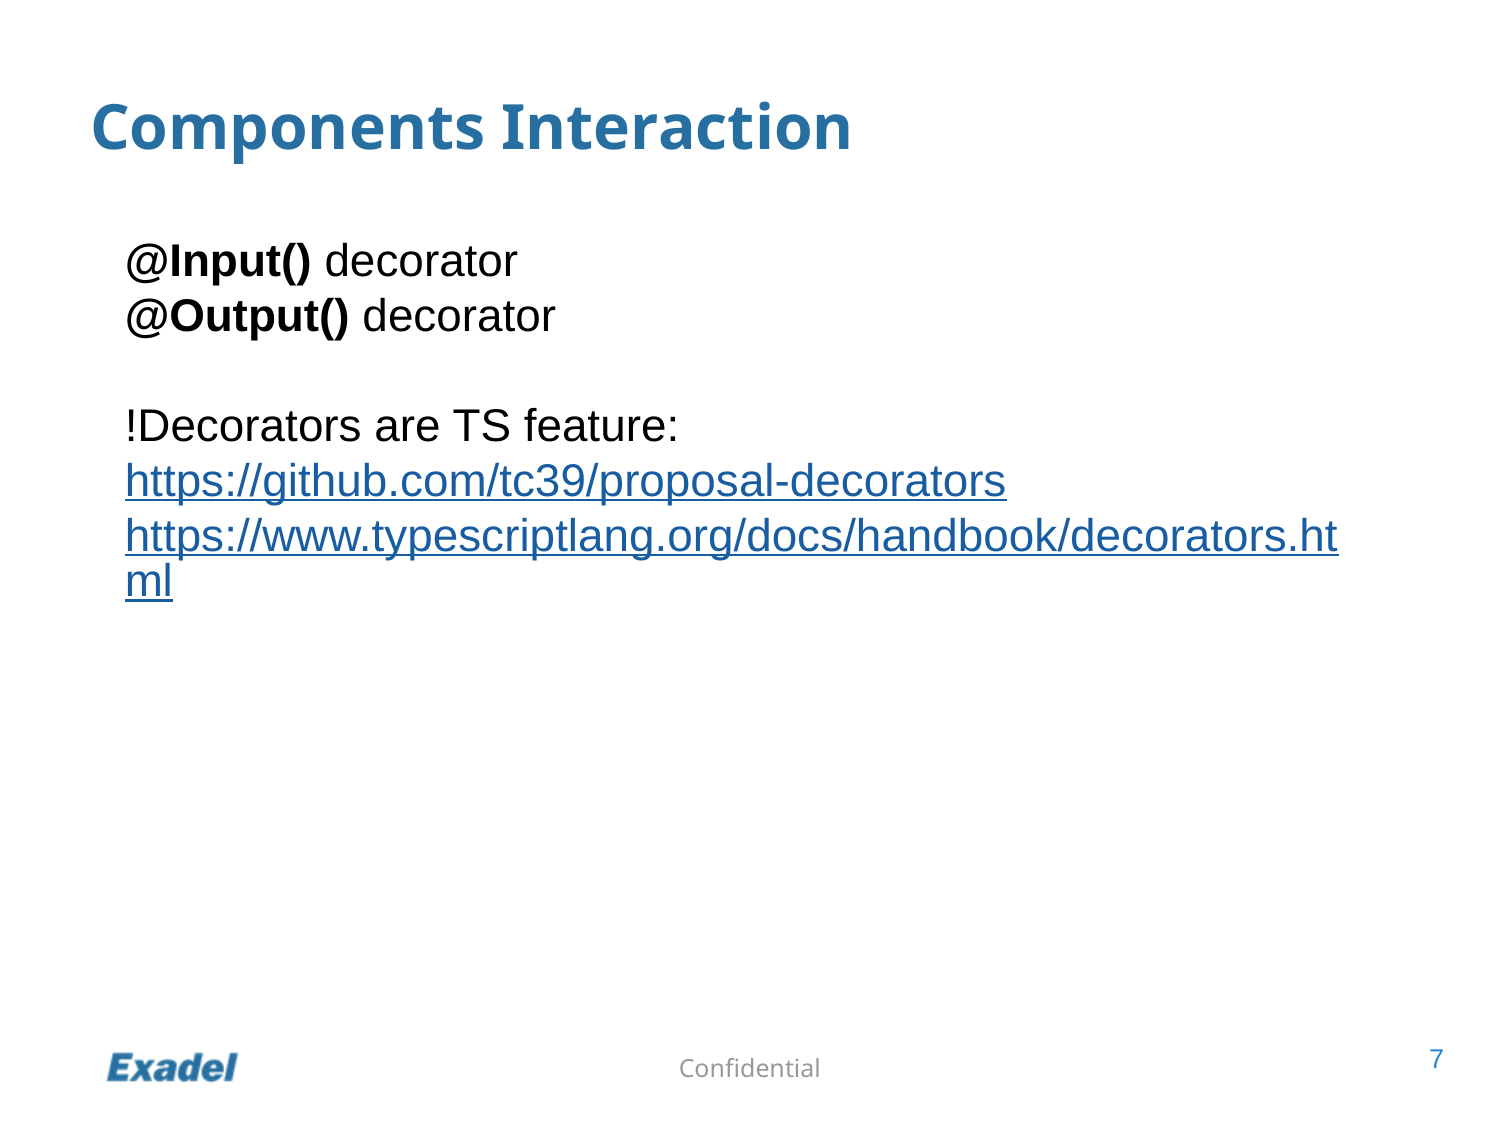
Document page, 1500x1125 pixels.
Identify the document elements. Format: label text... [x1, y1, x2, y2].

text_box @Input() decorator @Output() decorator !Decorators are TS feature: https://github.com/tc39/proposal-decorators https://www.typescriptlang.org/docs/handbook/decorators.html [109, 215, 1370, 631]
slide_number <number> [1369, 1014, 1460, 1101]
title Components Interaction [75, 57, 1425, 178]
picture [75, 1039, 282, 1102]
